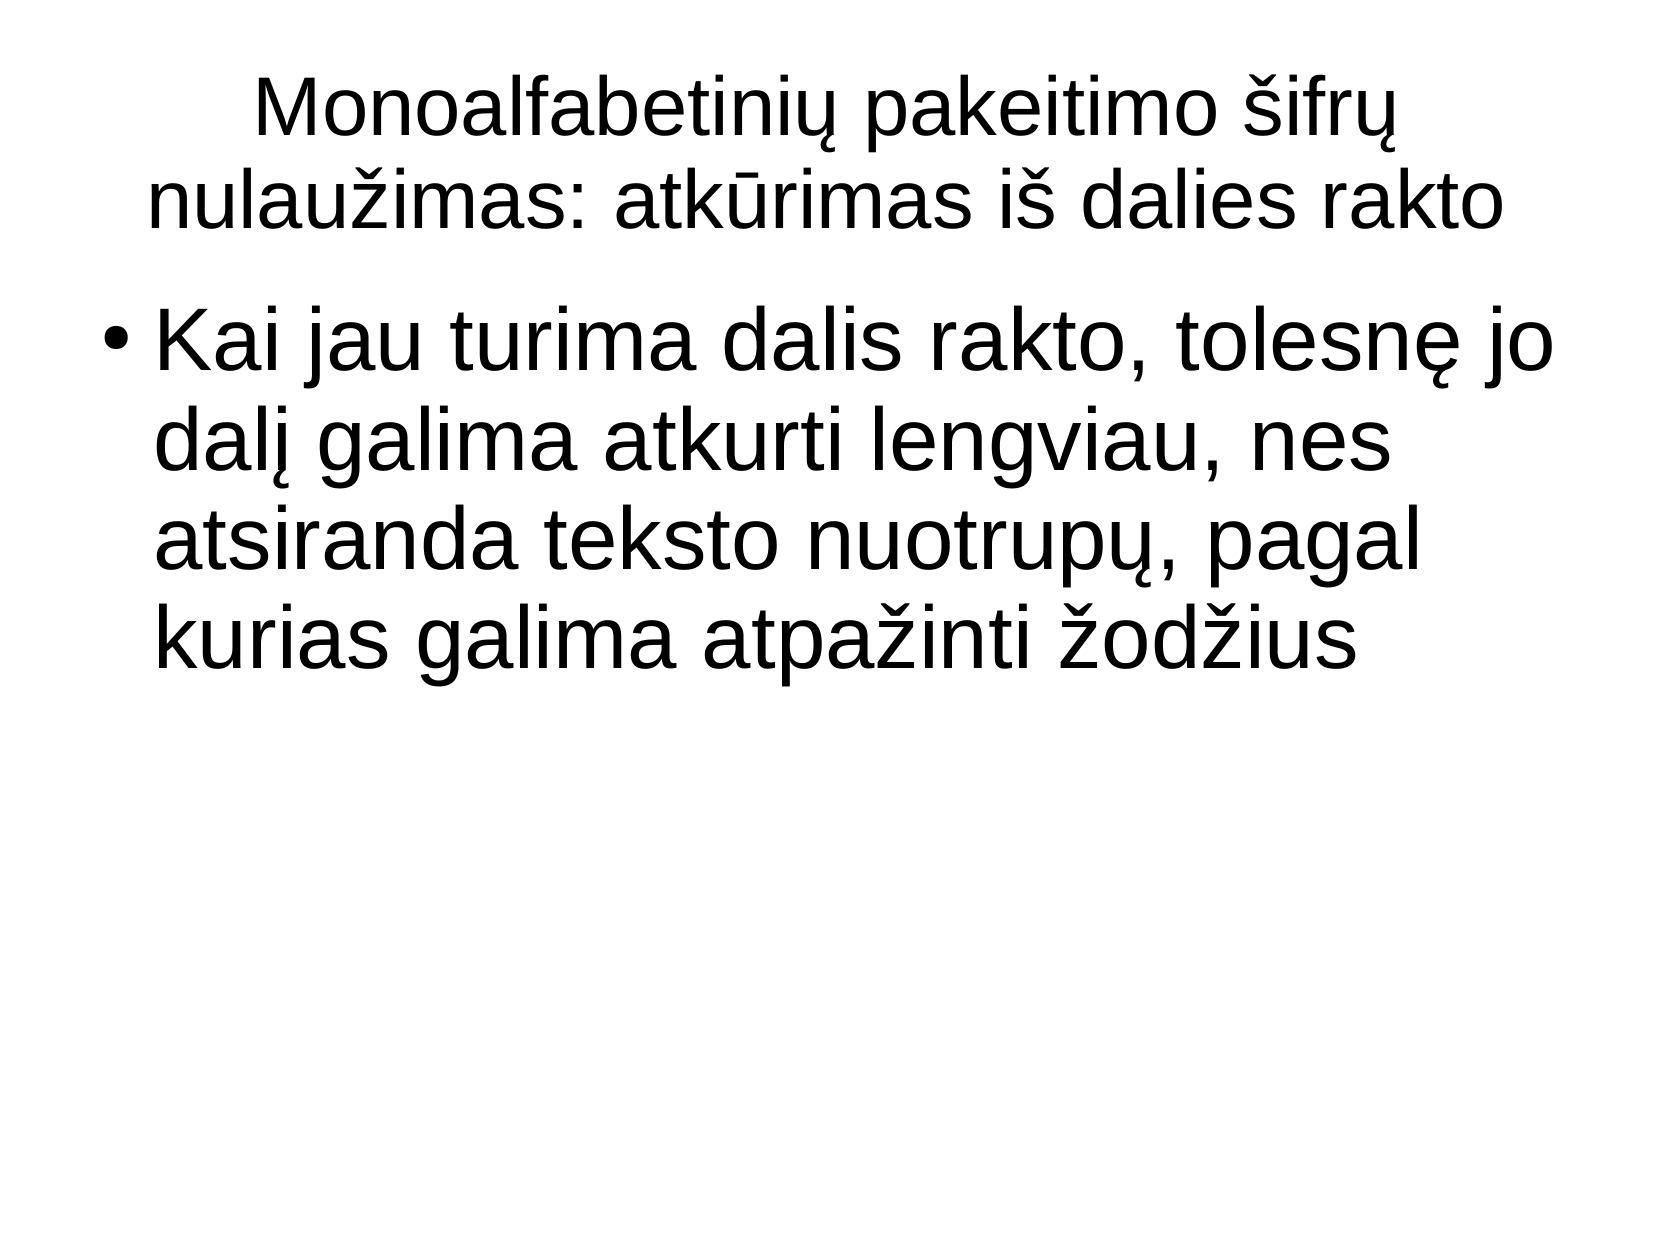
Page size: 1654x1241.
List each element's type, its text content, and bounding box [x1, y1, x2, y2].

list Kai jau turima dalis rakto, tolesnę jo dalį galima atkurti lengviau, nes atsiranda teksto nuotrupų, pagal kurias galima atpažinti žodžius [82, 290, 1571, 1010]
title Monoalfabetinių pakeitimo šifrų nulaužimas: atkūrimas iš dalies rakto [82, 49, 1571, 257]
